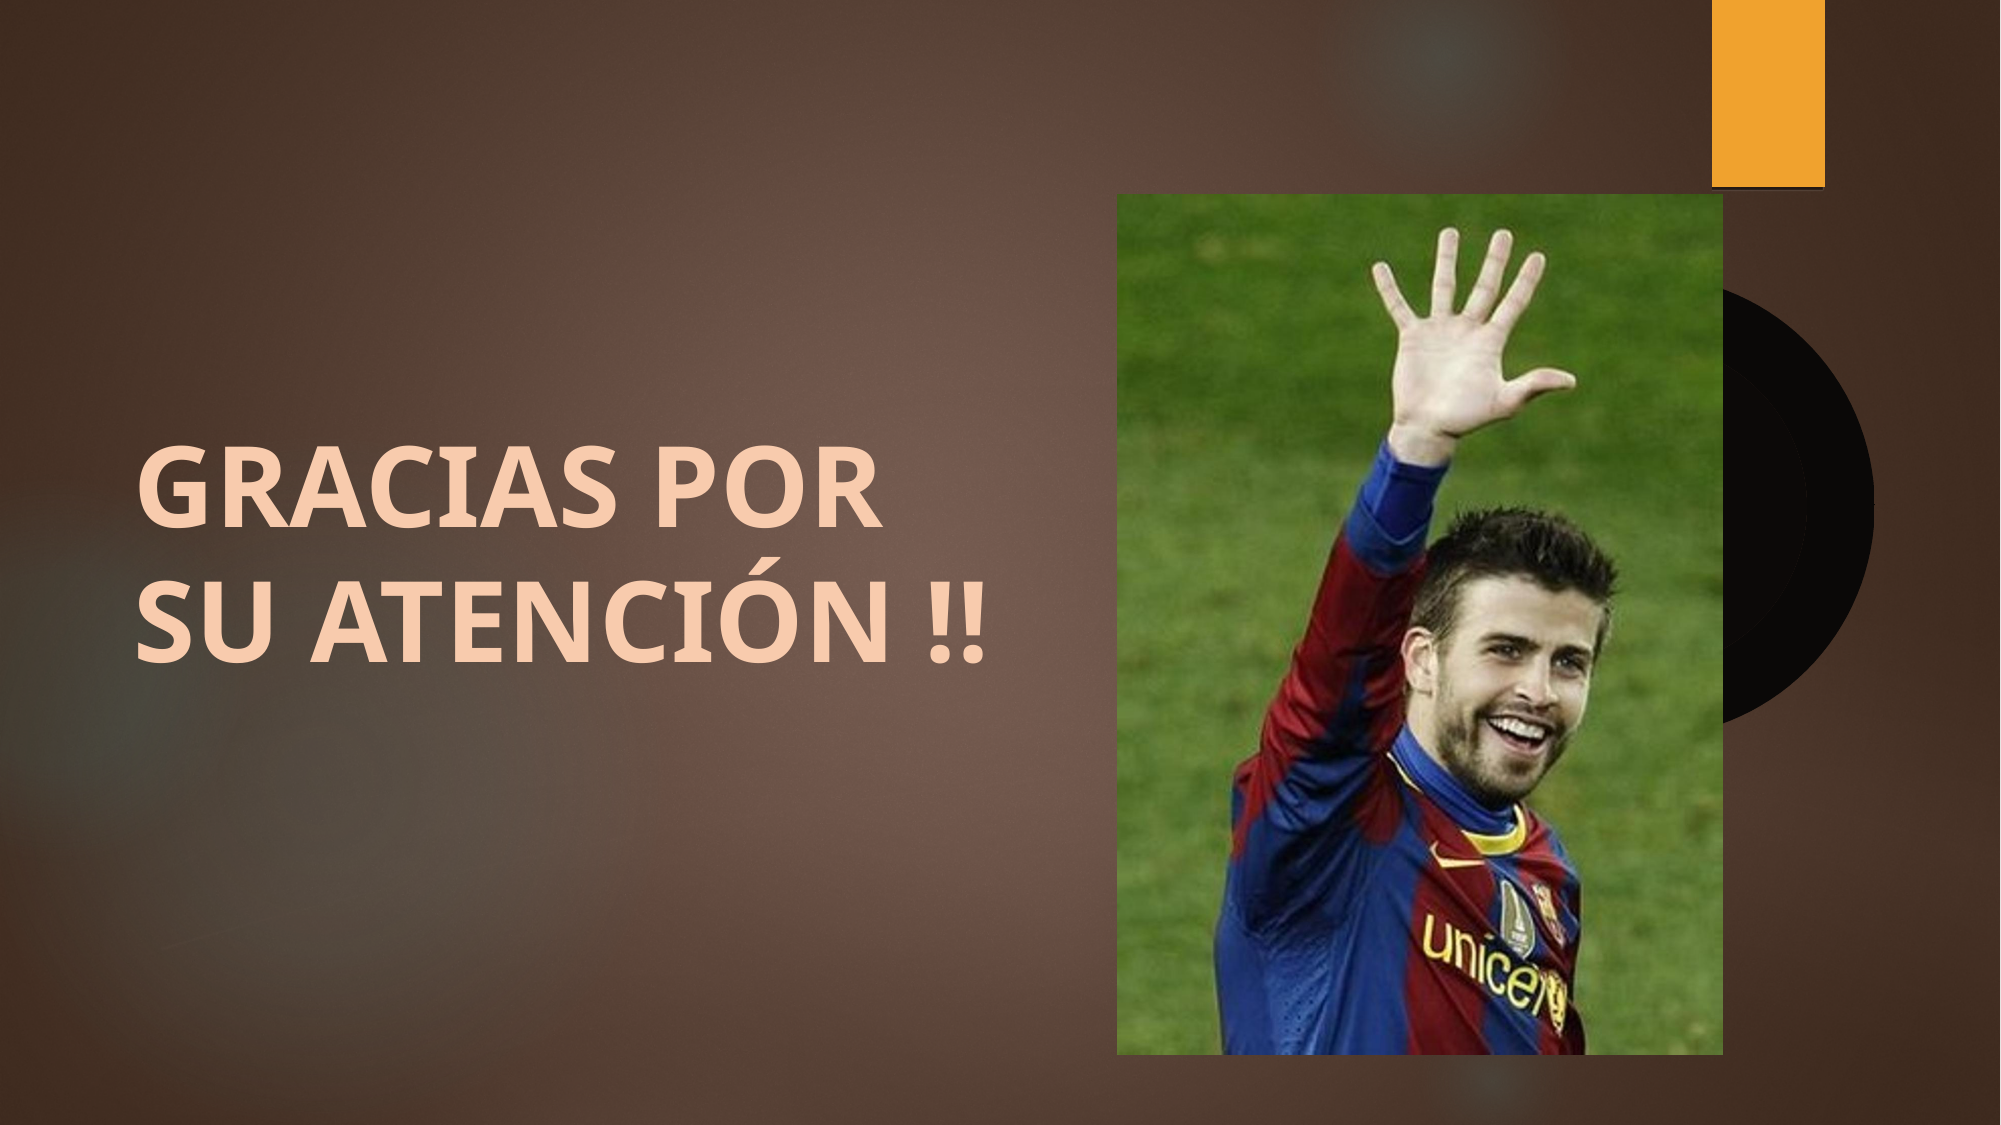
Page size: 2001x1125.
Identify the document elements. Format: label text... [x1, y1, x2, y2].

text_box GRACIAS POR SU ATENCIÓN !! [118, 407, 1036, 696]
picture [1117, 194, 1723, 1055]
